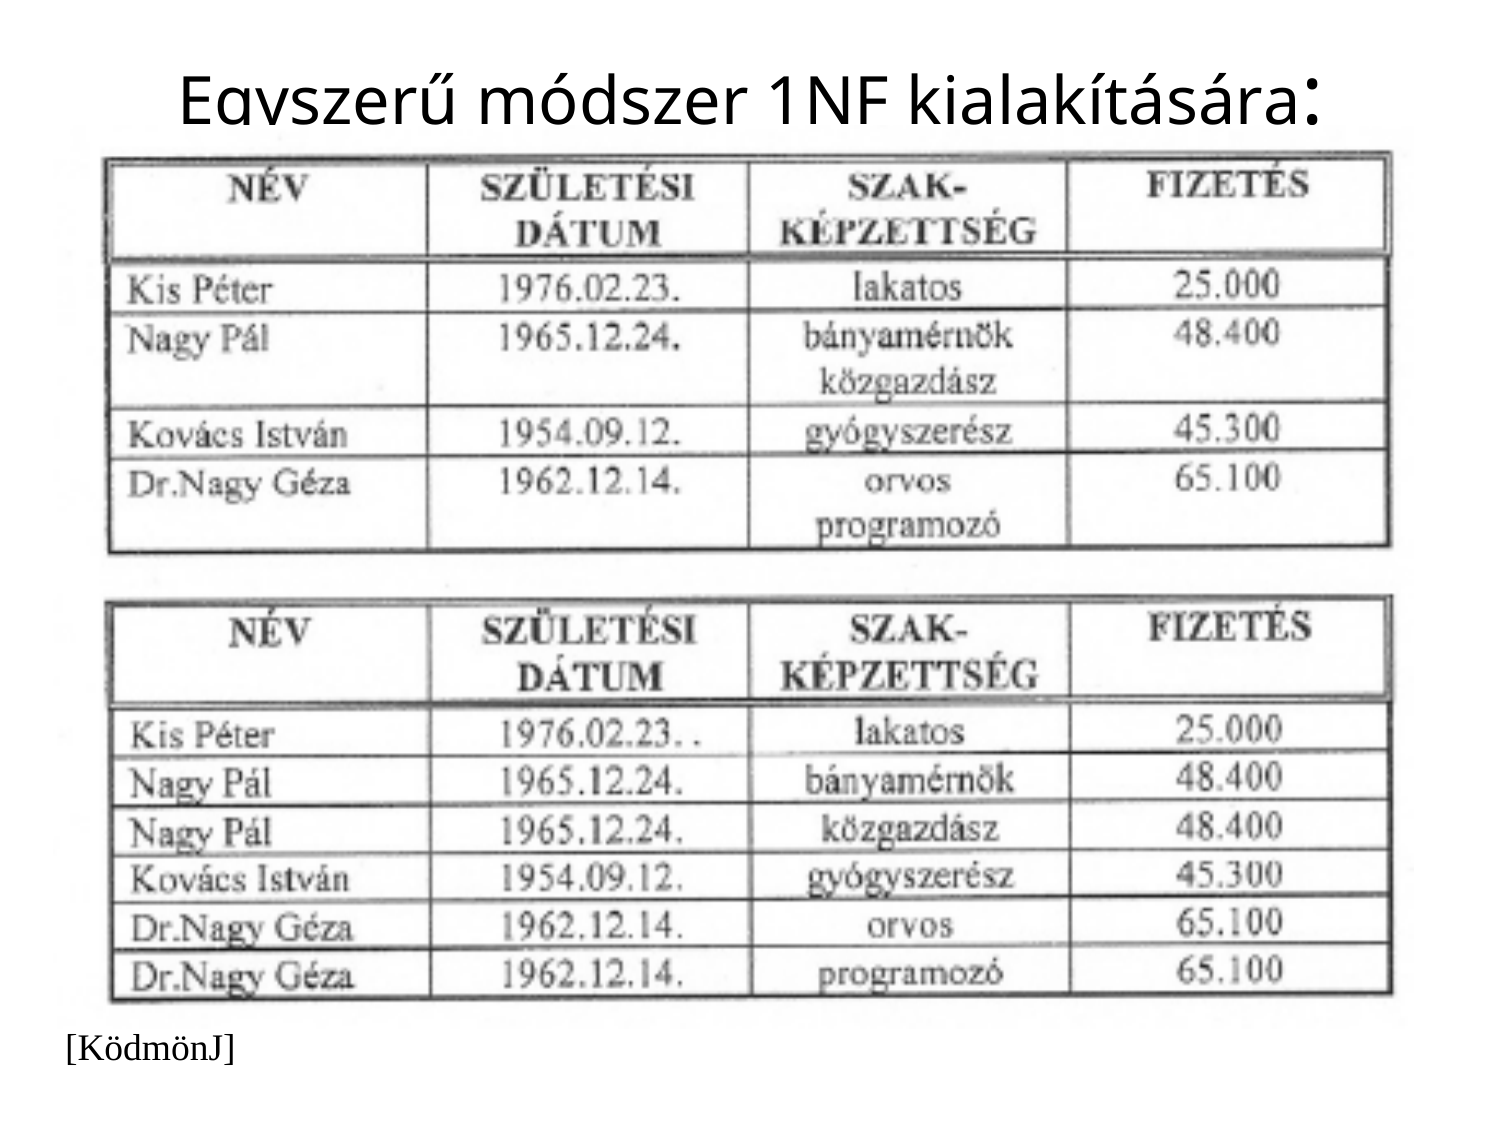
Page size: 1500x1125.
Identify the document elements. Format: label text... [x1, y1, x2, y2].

picture [53, 125, 1414, 1029]
title Egyszerű módszer 1NF kialakítására: [76, 33, 1425, 149]
text_box [KödmönJ] [64, 1023, 1365, 1084]
